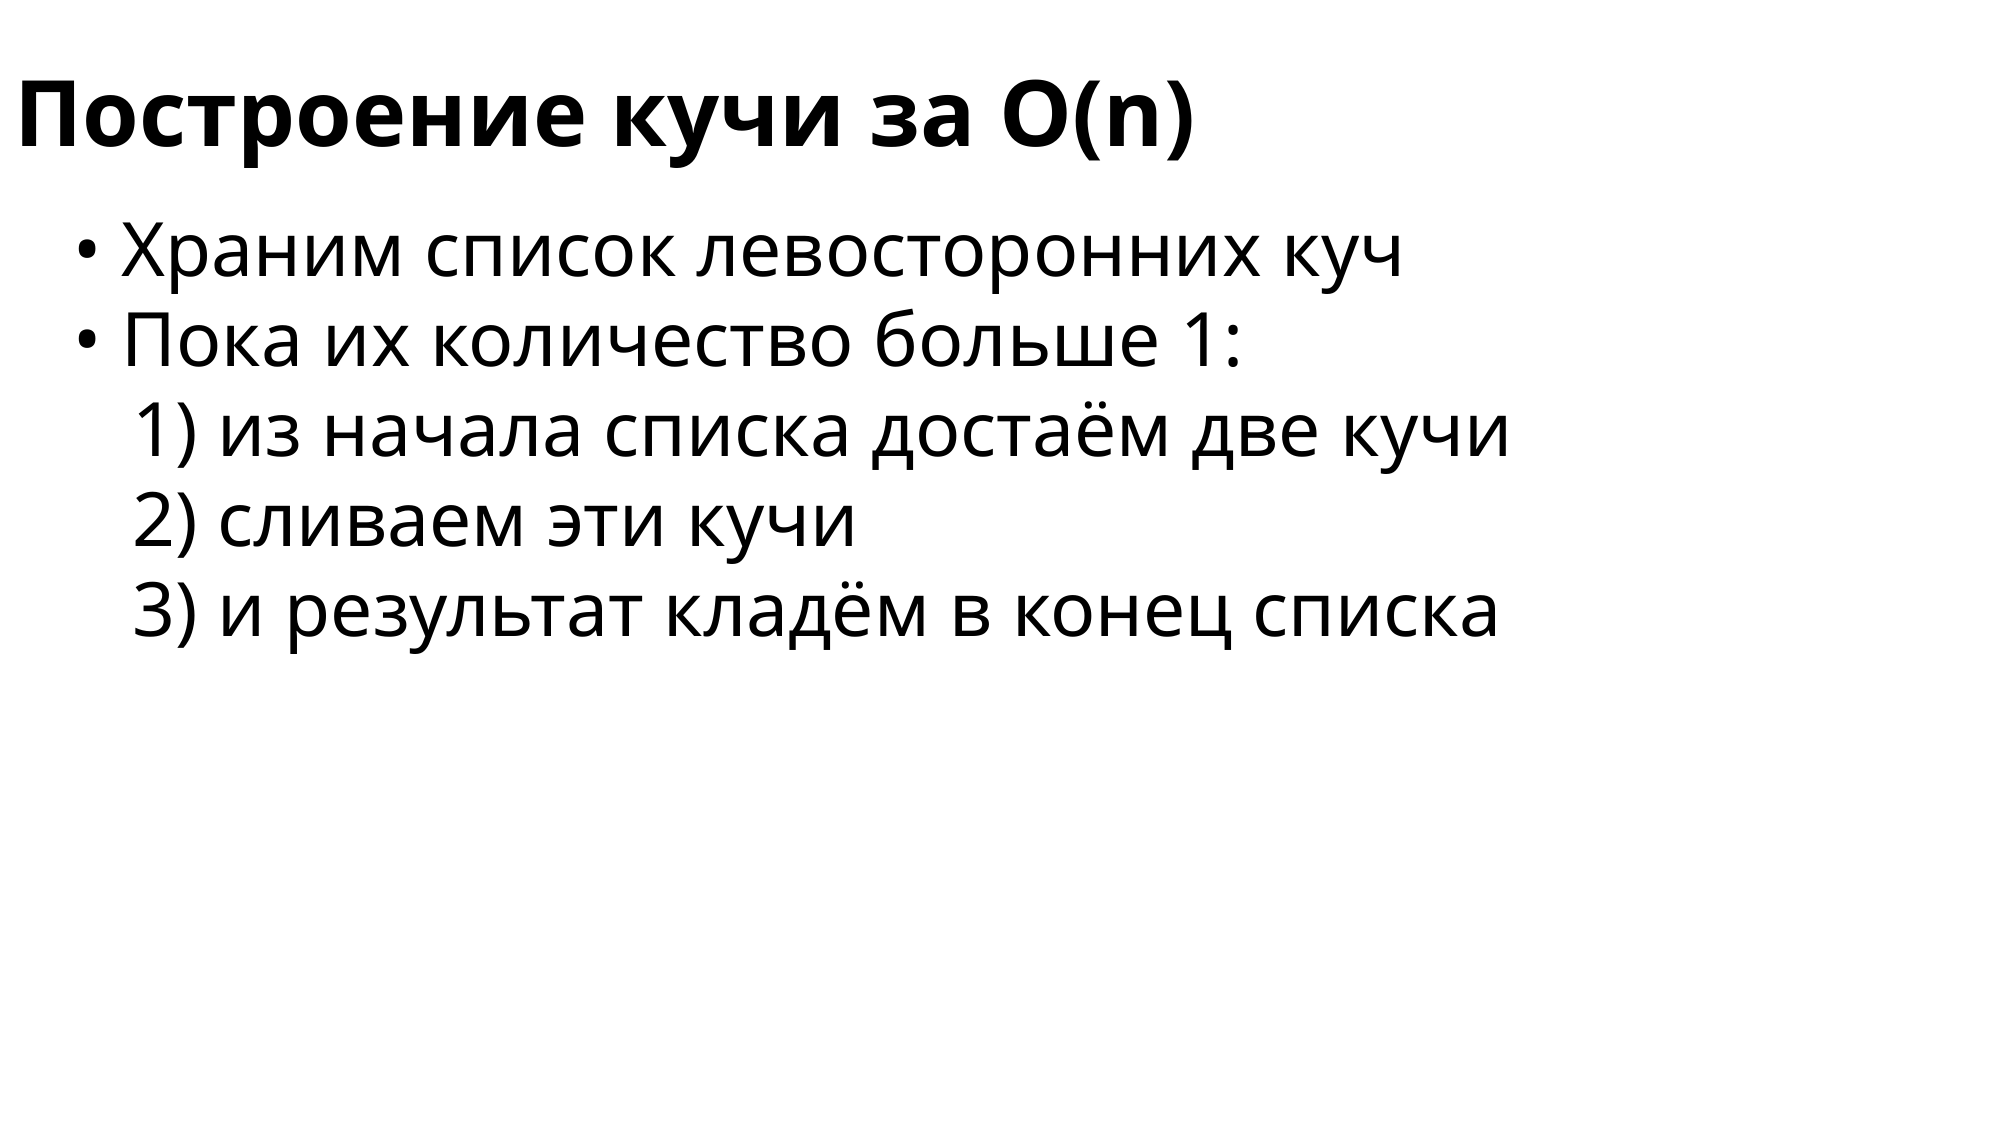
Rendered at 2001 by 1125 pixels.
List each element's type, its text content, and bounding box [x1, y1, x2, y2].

text_box • Храним список левосторонних куч • Пока их количество больше 1: 1) из начала списка достаём две кучи 2) сливаем эти кучи 3) и результат кладём в конец списка [58, 186, 1788, 946]
text_box Построение кучи за O(n) [0, 14, 1805, 169]
